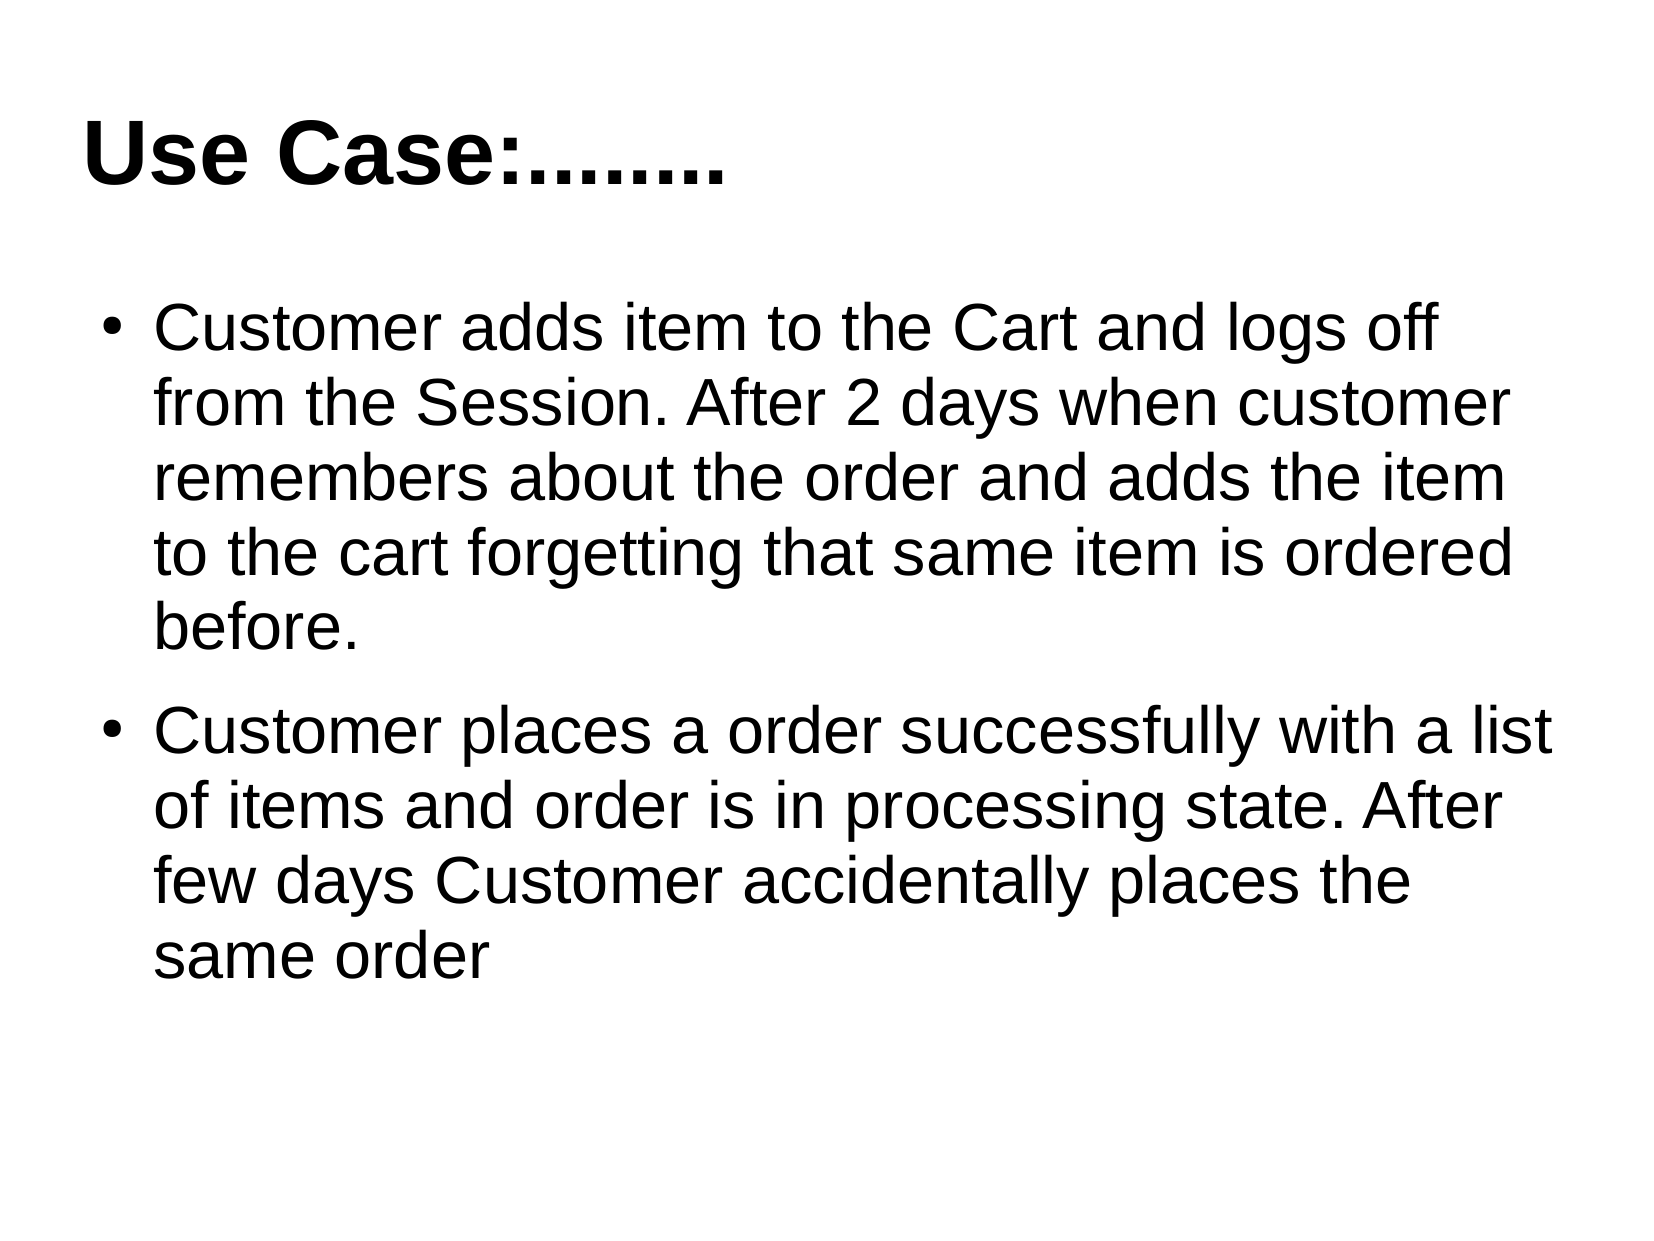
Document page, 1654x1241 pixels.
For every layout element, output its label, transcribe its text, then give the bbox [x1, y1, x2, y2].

title Use Case:........ [82, 49, 1571, 257]
list Customer adds item to the Cart and logs off from the Session. After 2 days when customer remembers about the order and adds the item to the cart forgetting that same item is ordered before. Customer places a order successfully with a list of items and order is in processing state. After few days Customer accidentally places the same order [82, 290, 1571, 1010]
